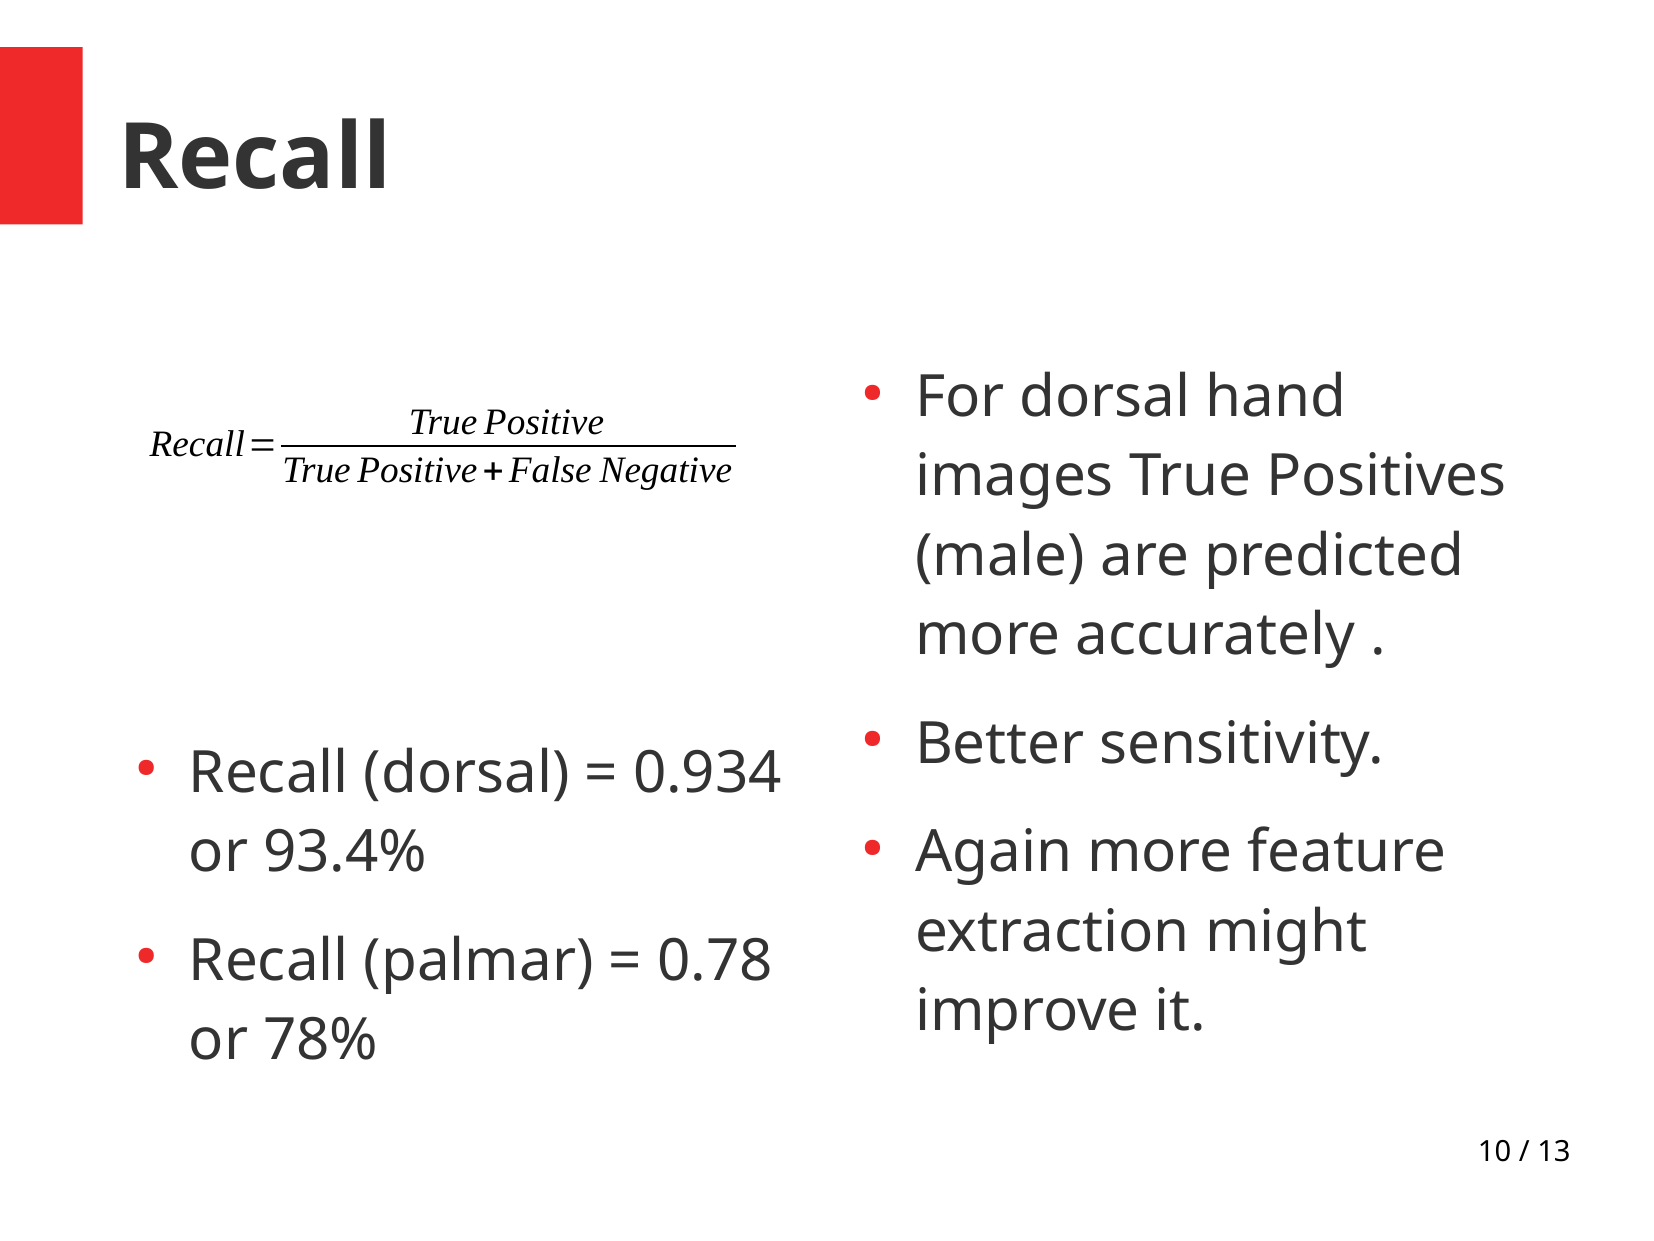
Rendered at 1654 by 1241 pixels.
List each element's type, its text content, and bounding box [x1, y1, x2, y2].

list For dorsal hand images True Positives (male) are predicted more accurately . Better sensitivity. Again more feature extraction might improve it. [844, 354, 1536, 1074]
chart [141, 401, 744, 491]
title Recall [118, 49, 1571, 257]
list Recall (dorsal) = 0.934 or 93.4% Recall (palmar) = 0.78 or 78% [118, 730, 810, 1074]
